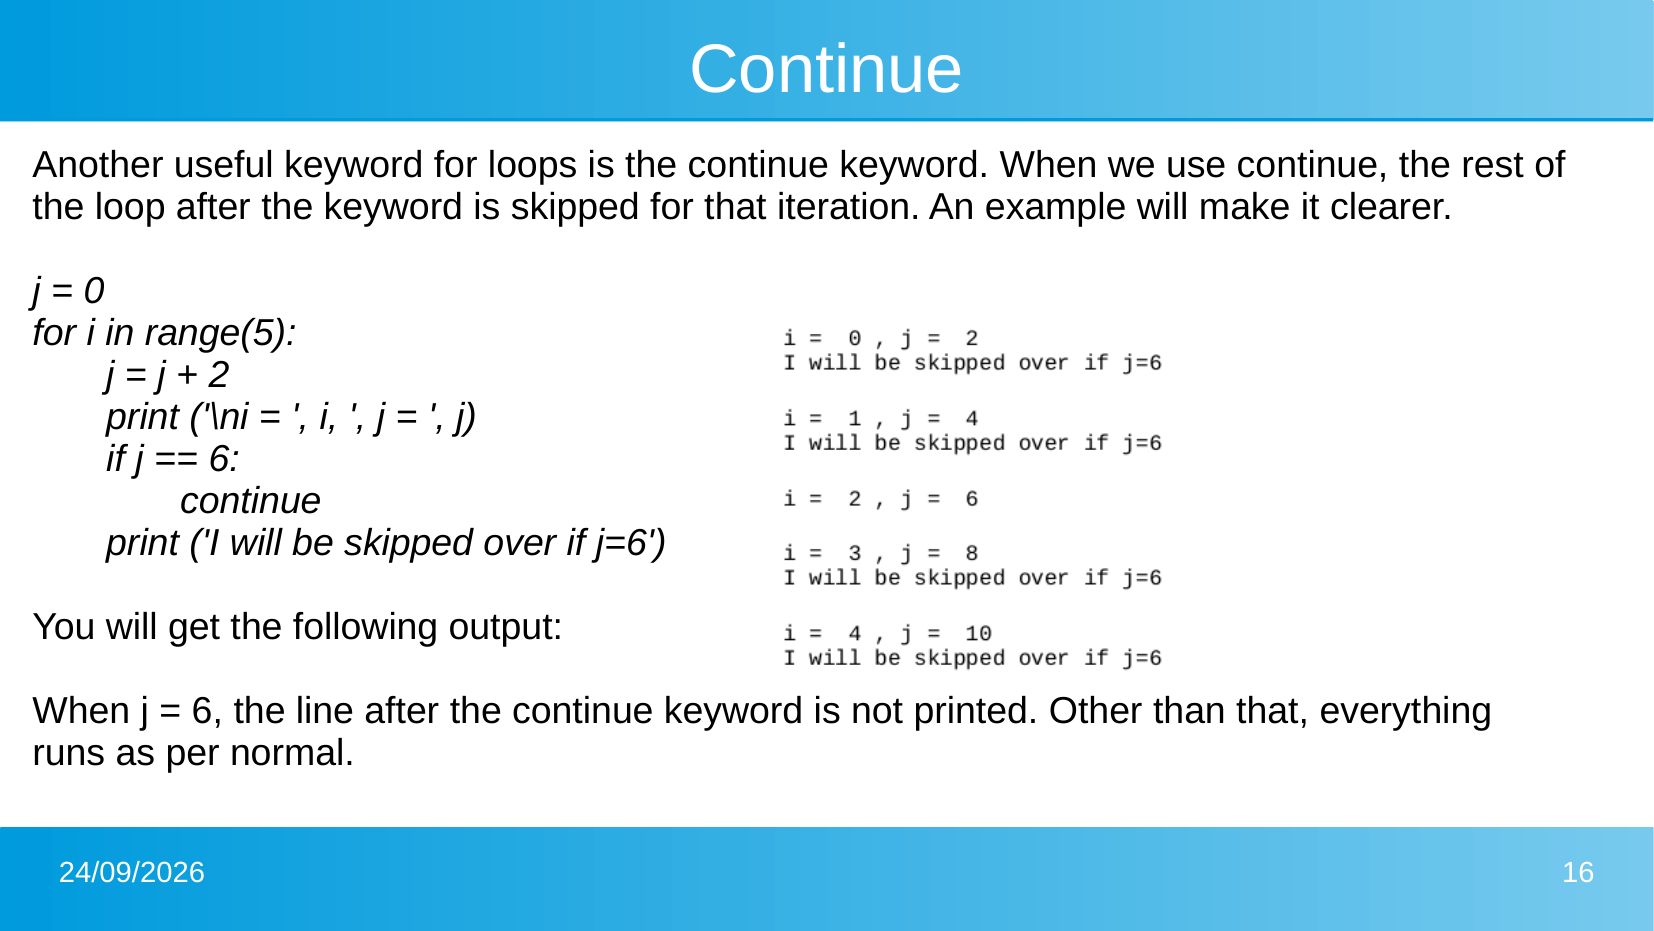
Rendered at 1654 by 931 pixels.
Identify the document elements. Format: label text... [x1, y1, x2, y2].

title Continue [59, 29, 1595, 108]
text_box Another useful keyword for loops is the continue keyword. When we use continue, the rest of the loop after the keyword is skipped for that iteration. An example will make it clearer. j = 0 for i in range(5): j = j + 2 print ('\ni = ', i, ', j = ', j) if j == 6: continue print ('I will be skipped over if j=6') You will get the following output: When j = 6, the line after the continue keyword is not printed. Other than that, everything runs as per normal. [17, 135, 1583, 781]
picture [767, 318, 1182, 684]
